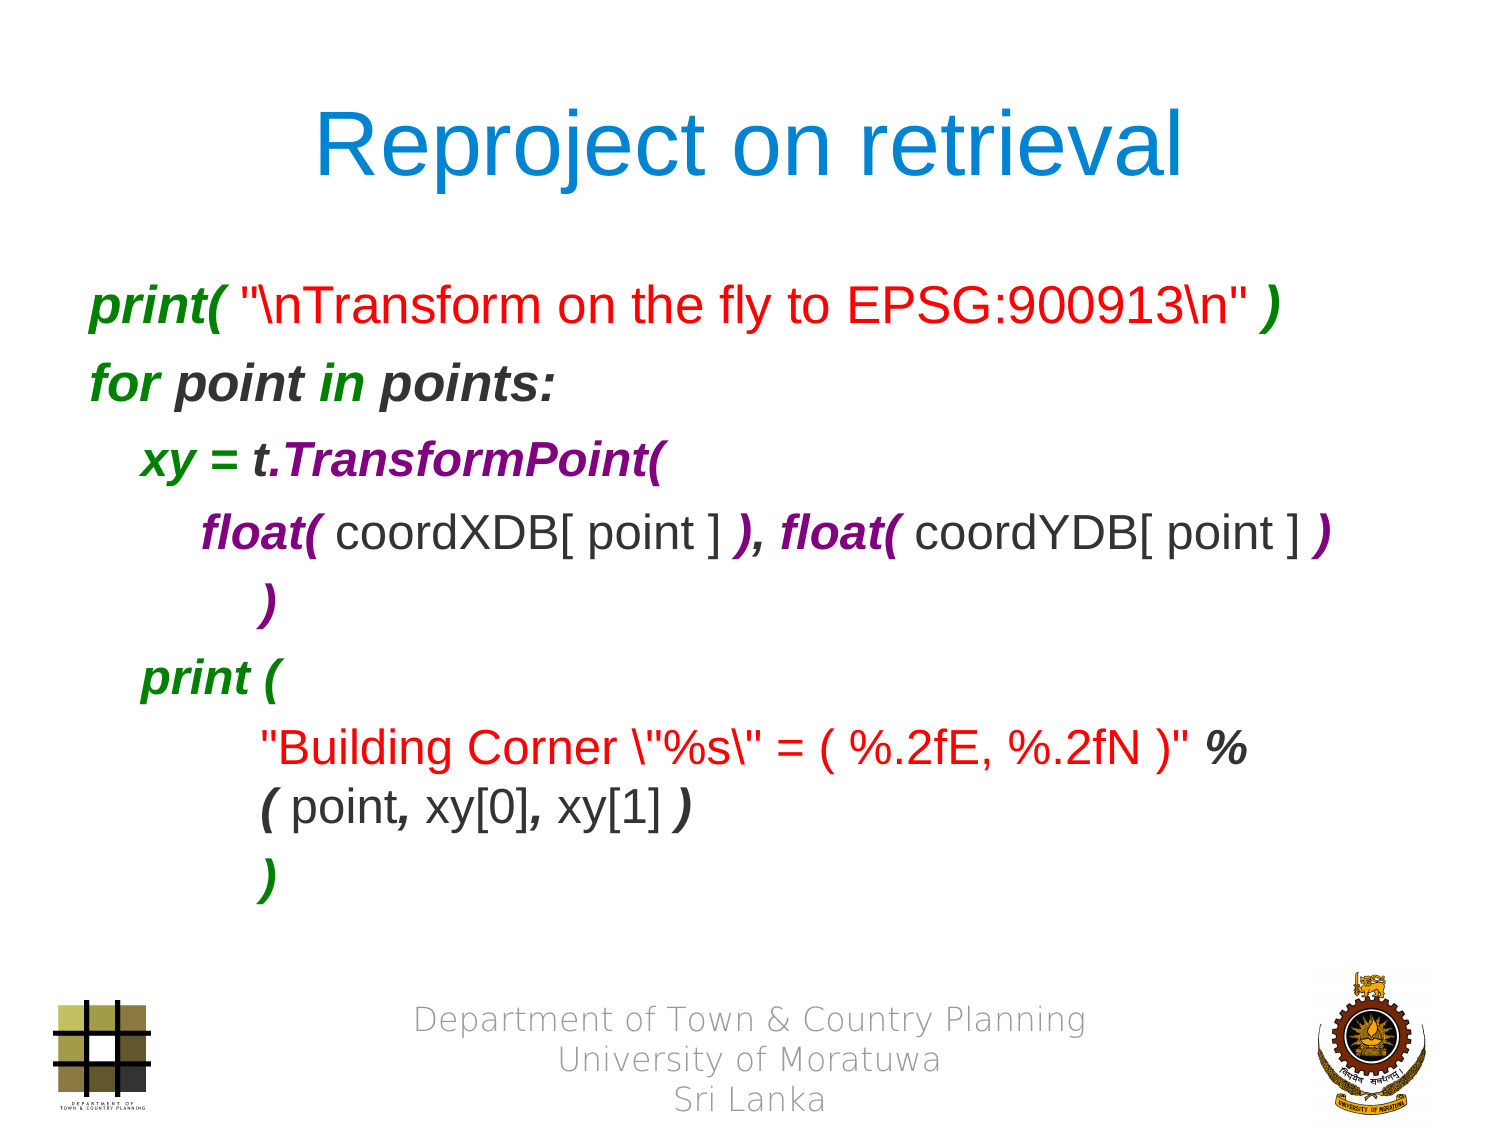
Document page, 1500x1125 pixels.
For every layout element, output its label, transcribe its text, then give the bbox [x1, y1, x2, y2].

title Reproject on retrieval [75, 45, 1426, 233]
list print( "\nTransform on the fly to EPSG:900913\n" ) for point in points: xy = t.TransformPoint( float( coordXDB[ point ] ), float( coordYDB[ point ] ) ) print ( "Building Corner \"%s\" = ( %.2fE, %.2fN )" % ( point, xy[0], xy[1] ) ) [75, 262, 1426, 916]
picture [53, 1000, 151, 1110]
picture [1312, 966, 1435, 1125]
